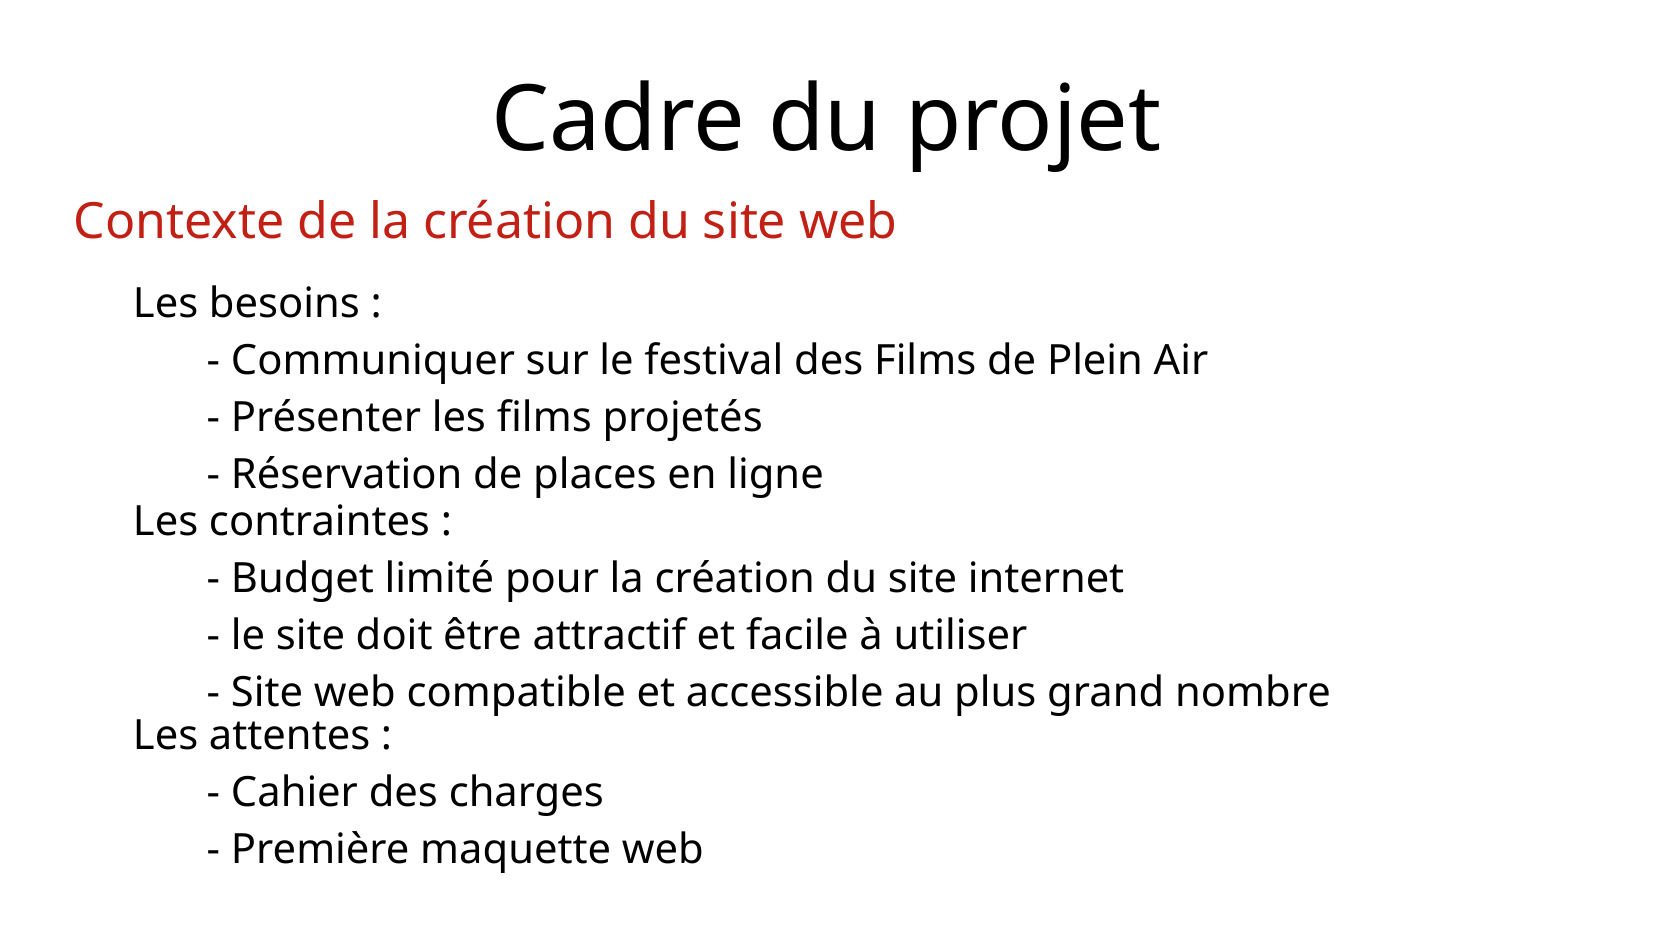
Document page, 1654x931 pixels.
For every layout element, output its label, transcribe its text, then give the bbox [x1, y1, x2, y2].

text_box Les besoins : - Communiquer sur le festival des Films de Plein Air - Présenter les films projetés - Réservation de places en ligne [118, 265, 1270, 483]
text_box Les attentes : - Cahier des charges - Première maquette web [118, 697, 739, 865]
title Cadre du projet [82, 37, 1571, 193]
text_box Les contraintes : - Budget limité pour la création du site internet - le site doit être attractif et facile à utiliser - Site web compatible et accessible au plus grand nombre [118, 483, 1388, 702]
text_box Contexte de la création du site web [59, 177, 945, 253]
